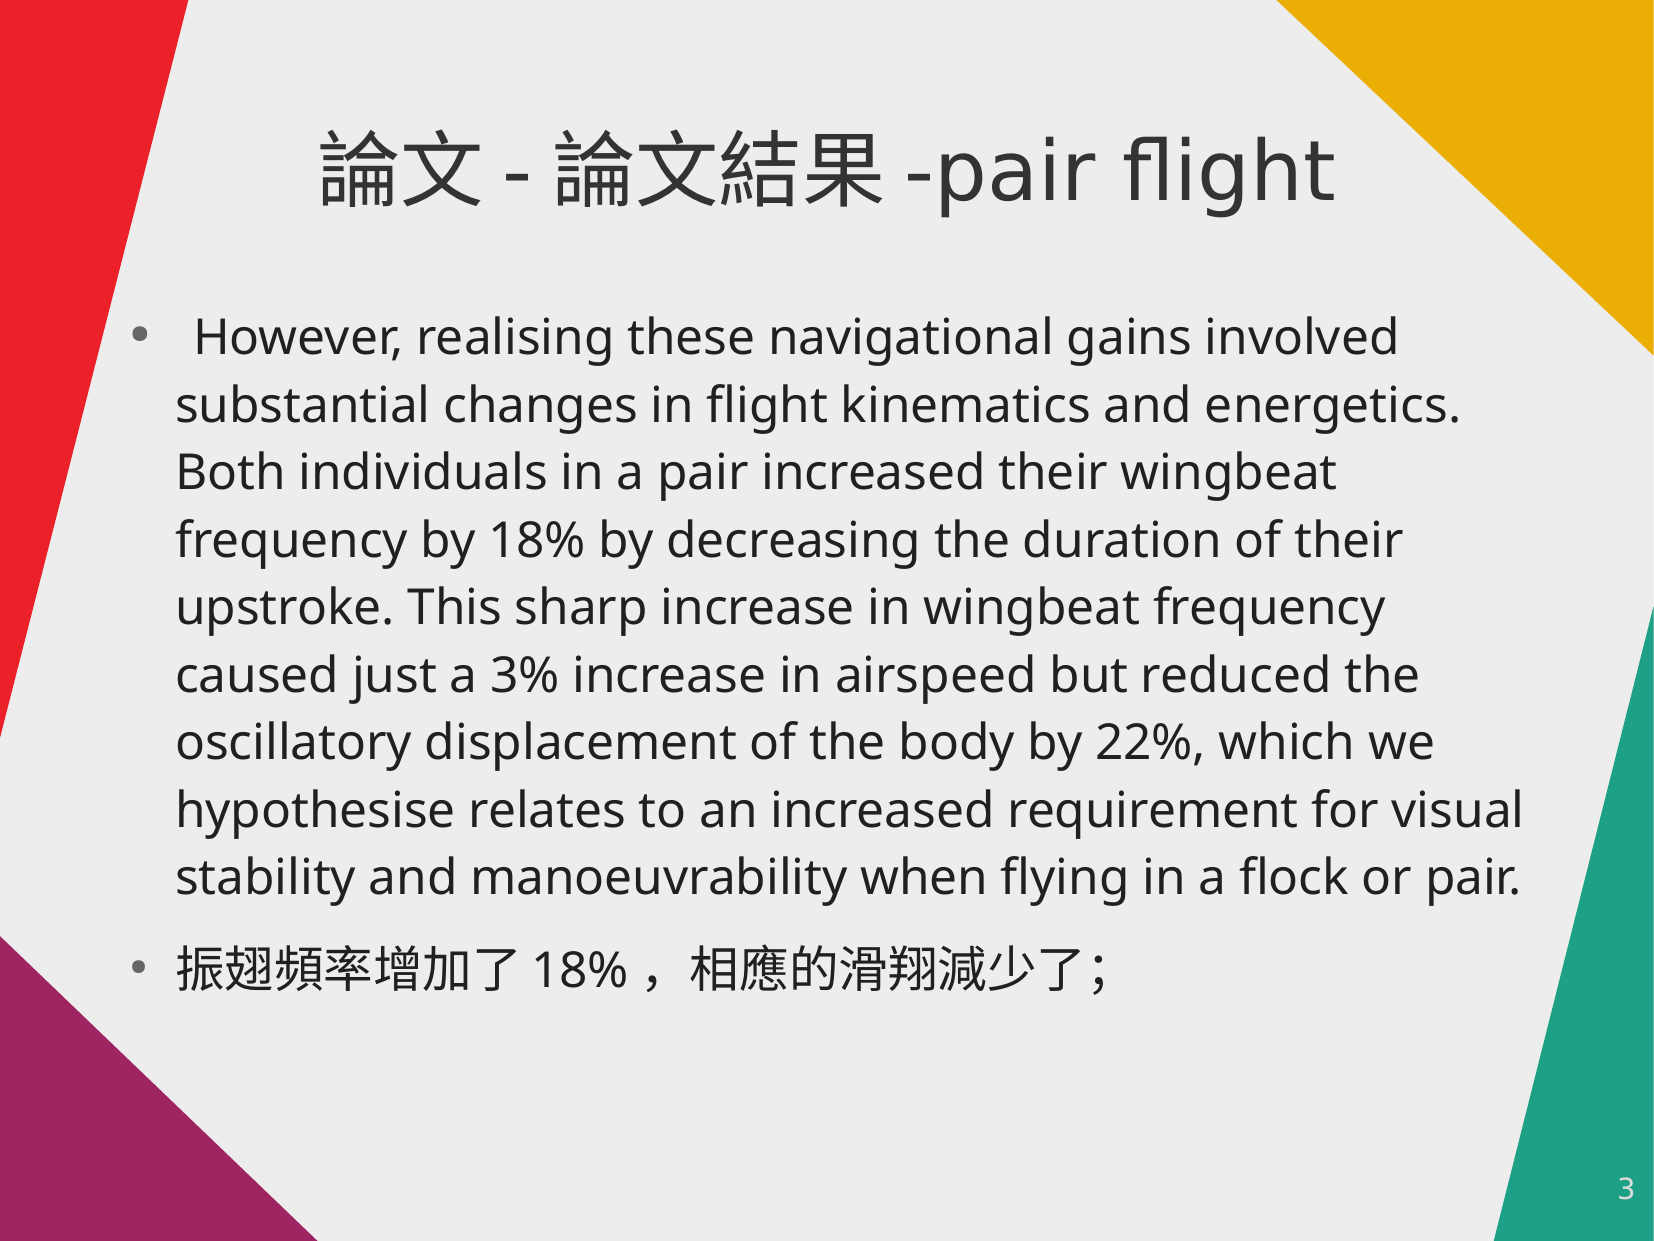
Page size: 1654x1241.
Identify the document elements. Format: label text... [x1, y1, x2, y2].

list However, realising these navigational gains involved substantial changes in flight kinematics and energetics. Both individuals in a pair increased their wingbeat frequency by 18% by decreasing the duration of their upstroke. This sharp increase in wingbeat frequency caused just a 3% increase in airspeed but reduced the oscillatory displacement of the body by 22%, which we hypothesise relates to an increased requirement for visual stability and manoeuvrability when flying in a flock or pair. 振翅頻率增加了18%，相應的滑翔減少了； [114, 302, 1539, 1033]
title 論文-論文結果-pair flight [114, 73, 1539, 271]
